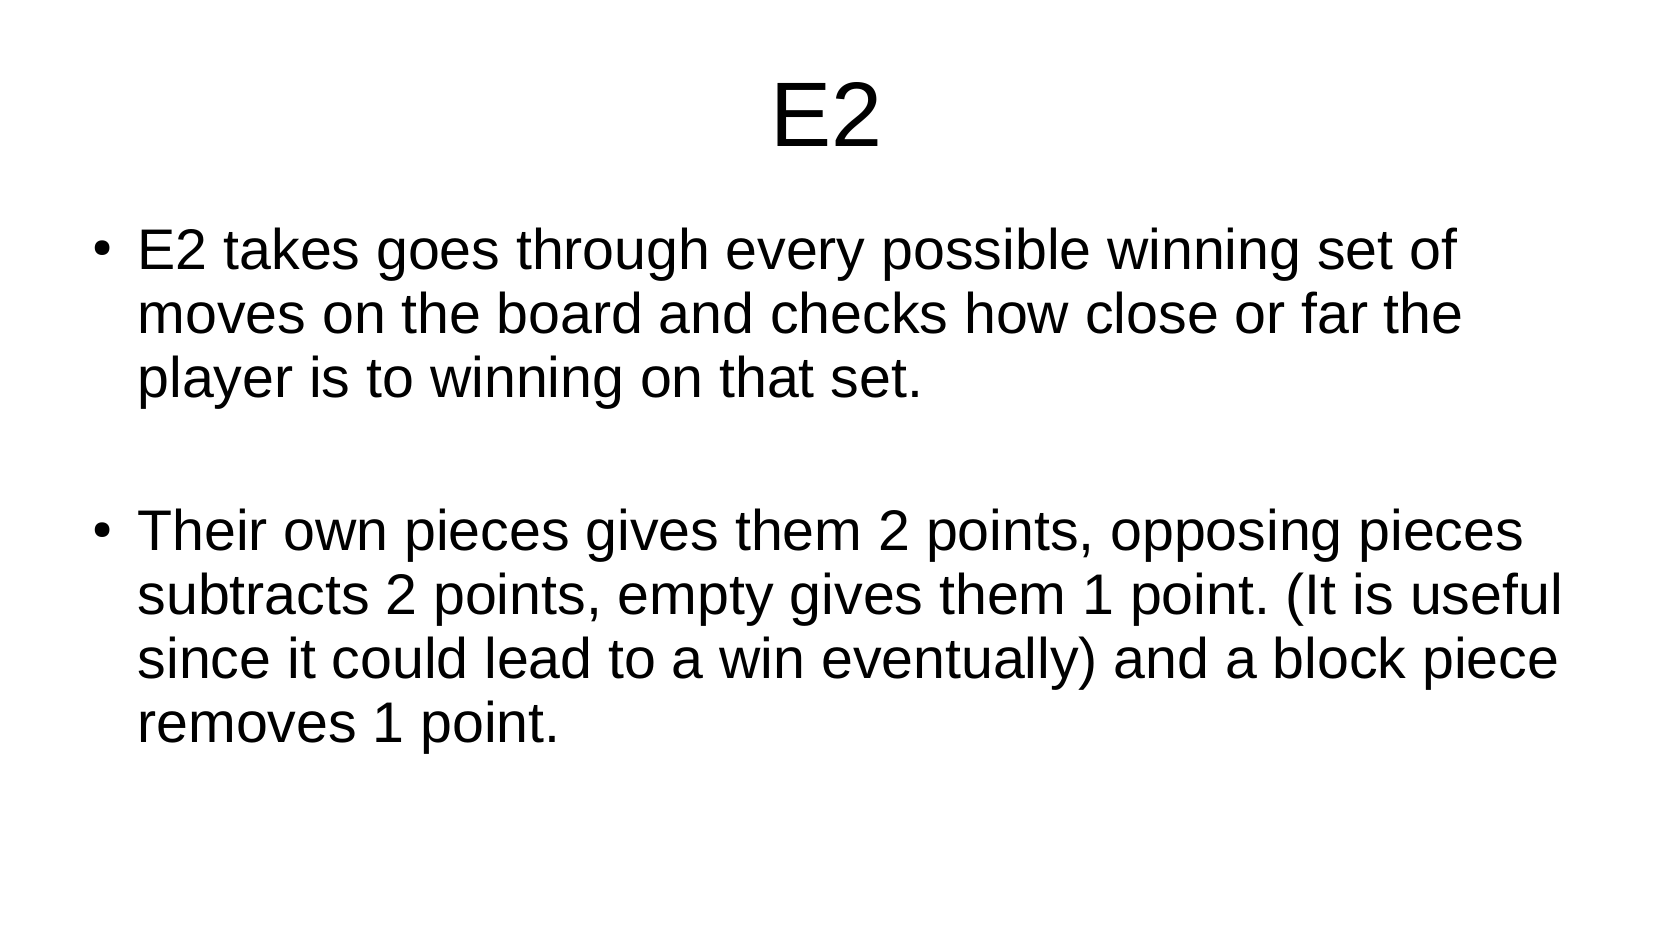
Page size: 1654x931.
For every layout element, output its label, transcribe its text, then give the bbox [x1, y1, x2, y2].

title E2 [82, 37, 1571, 193]
list E2 takes goes through every possible winning set of moves on the board and checks how close or far the player is to winning on that set. Their own pieces gives them 2 points, opposing pieces subtracts 2 points, empty gives them 1 point. (It is useful since it could lead to a win eventually) and a block piece removes 1 point. [76, 217, 1565, 758]
